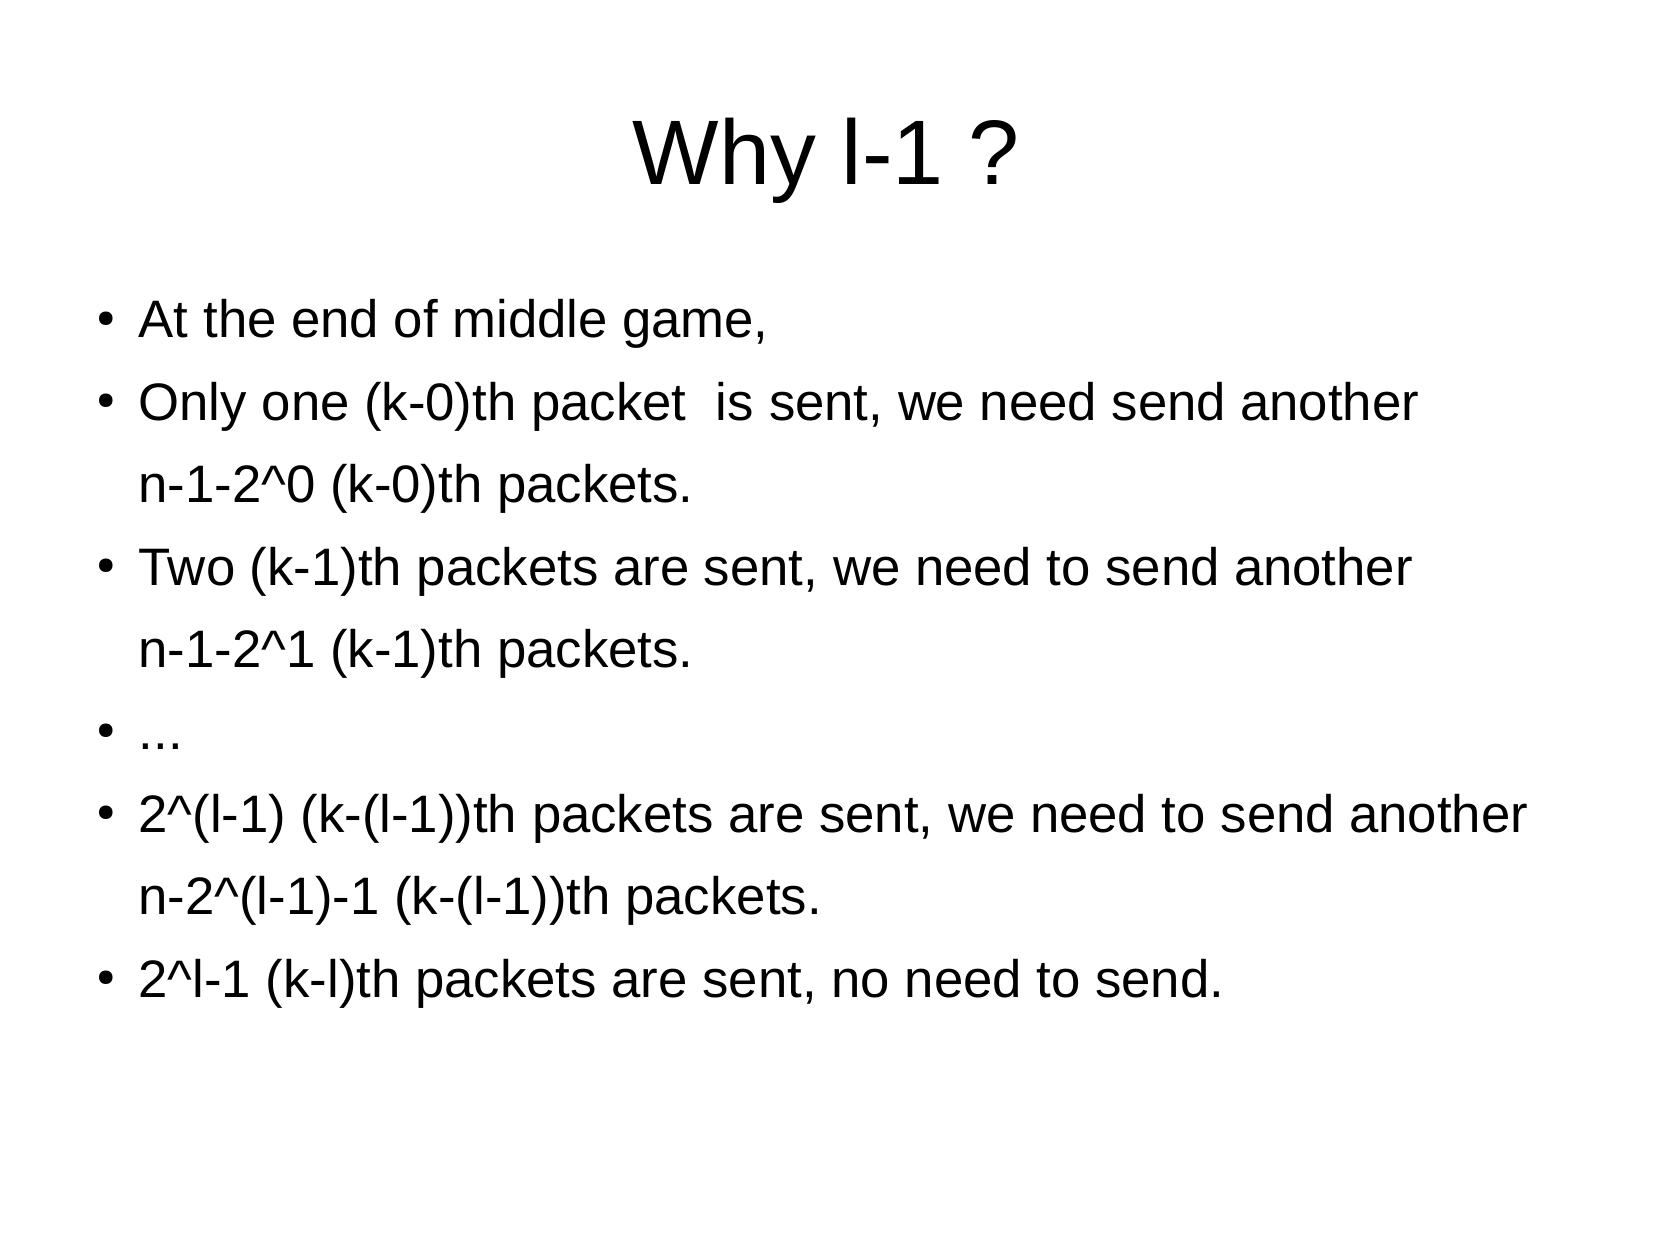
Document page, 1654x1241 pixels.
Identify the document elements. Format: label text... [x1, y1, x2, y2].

list At the end of middle game, Only one (k-0)th packet is sent, we need send another n-1-2^0 (k-0)th packets. Two (k-1)th packets are sent, we need to send another n-1-2^1 (k-1)th packets. ... 2^(l-1) (k-(l-1))th packets are sent, we need to send another n-2^(l-1)-1 (k-(l-1))th packets. 2^l-1 (k-l)th packets are sent, no need to send. [82, 290, 1571, 1010]
title Why l-1 ? [82, 49, 1571, 257]
